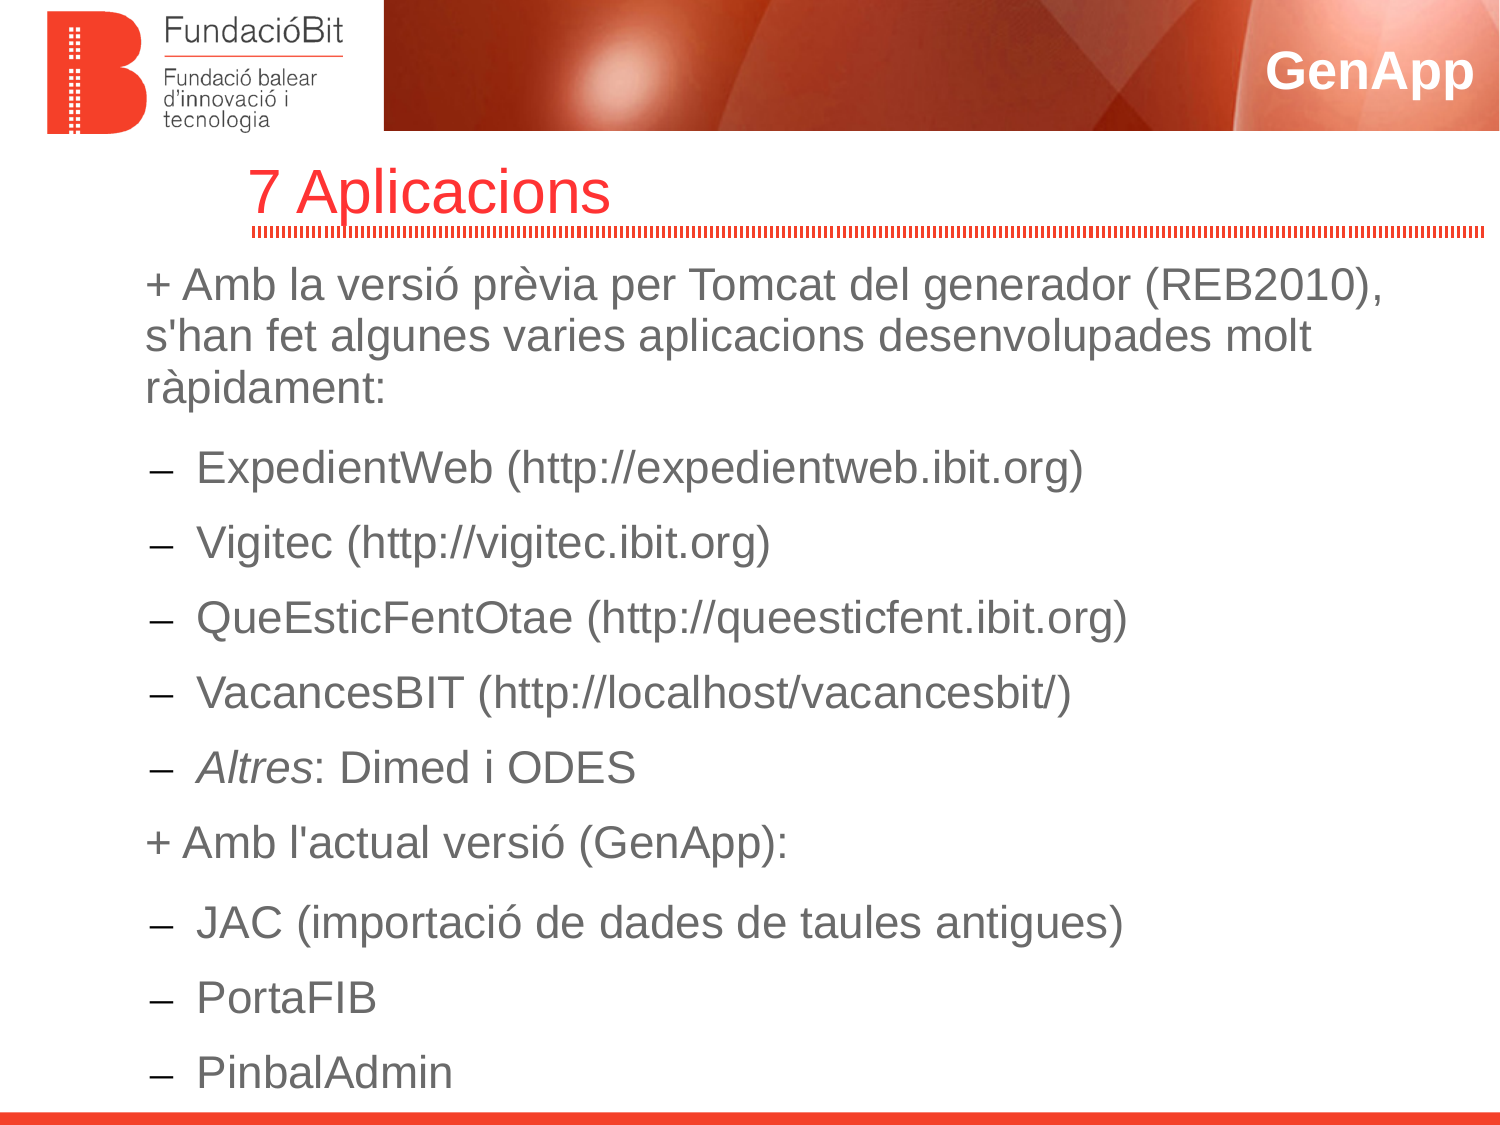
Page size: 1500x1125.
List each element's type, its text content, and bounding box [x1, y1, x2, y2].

picture [47, 11, 343, 134]
picture [383, 0, 1500, 131]
list + Amb la versió prèvia per Tomcat del generador (REB2010), s'han fet algunes varies aplicacions desenvolupades molt ràpidament: ExpedientWeb (http://expedientweb.ibit.org) Vigitec (http://vigitec.ibit.org) QueEsticFentOtae (http://queesticfent.ibit.org) VacancesBIT (http://localhost/vacancesbit/) Altres: Dimed i ODES + Amb l'actual versió (GenApp): JAC (importació de dades de taules antigues) PortaFIB PinbalAdmin [75, 215, 1425, 1125]
text_box 7 Aplicacions [75, 156, 1485, 232]
title GenApp [324, 11, 1477, 130]
